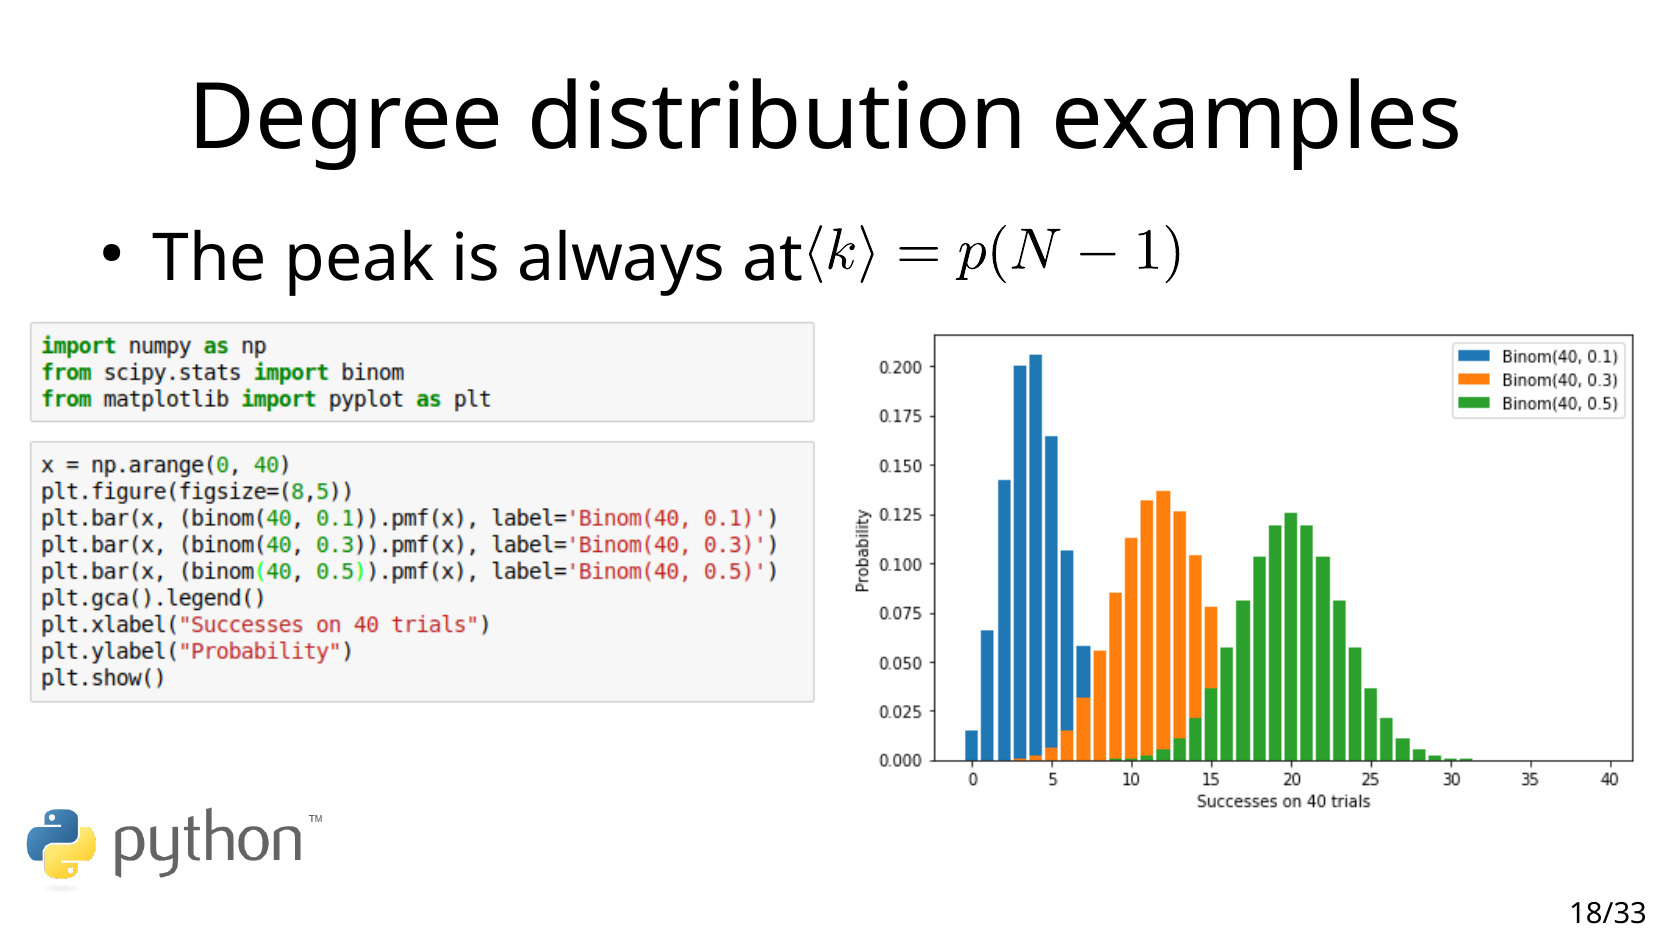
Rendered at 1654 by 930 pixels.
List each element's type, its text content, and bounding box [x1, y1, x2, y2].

picture [24, 316, 826, 717]
title Degree distribution examples [82, 1, 1571, 225]
list The peak is always at [82, 209, 1441, 301]
picture [845, 319, 1648, 820]
text_box [802, 224, 1186, 284]
picture [23, 805, 346, 901]
